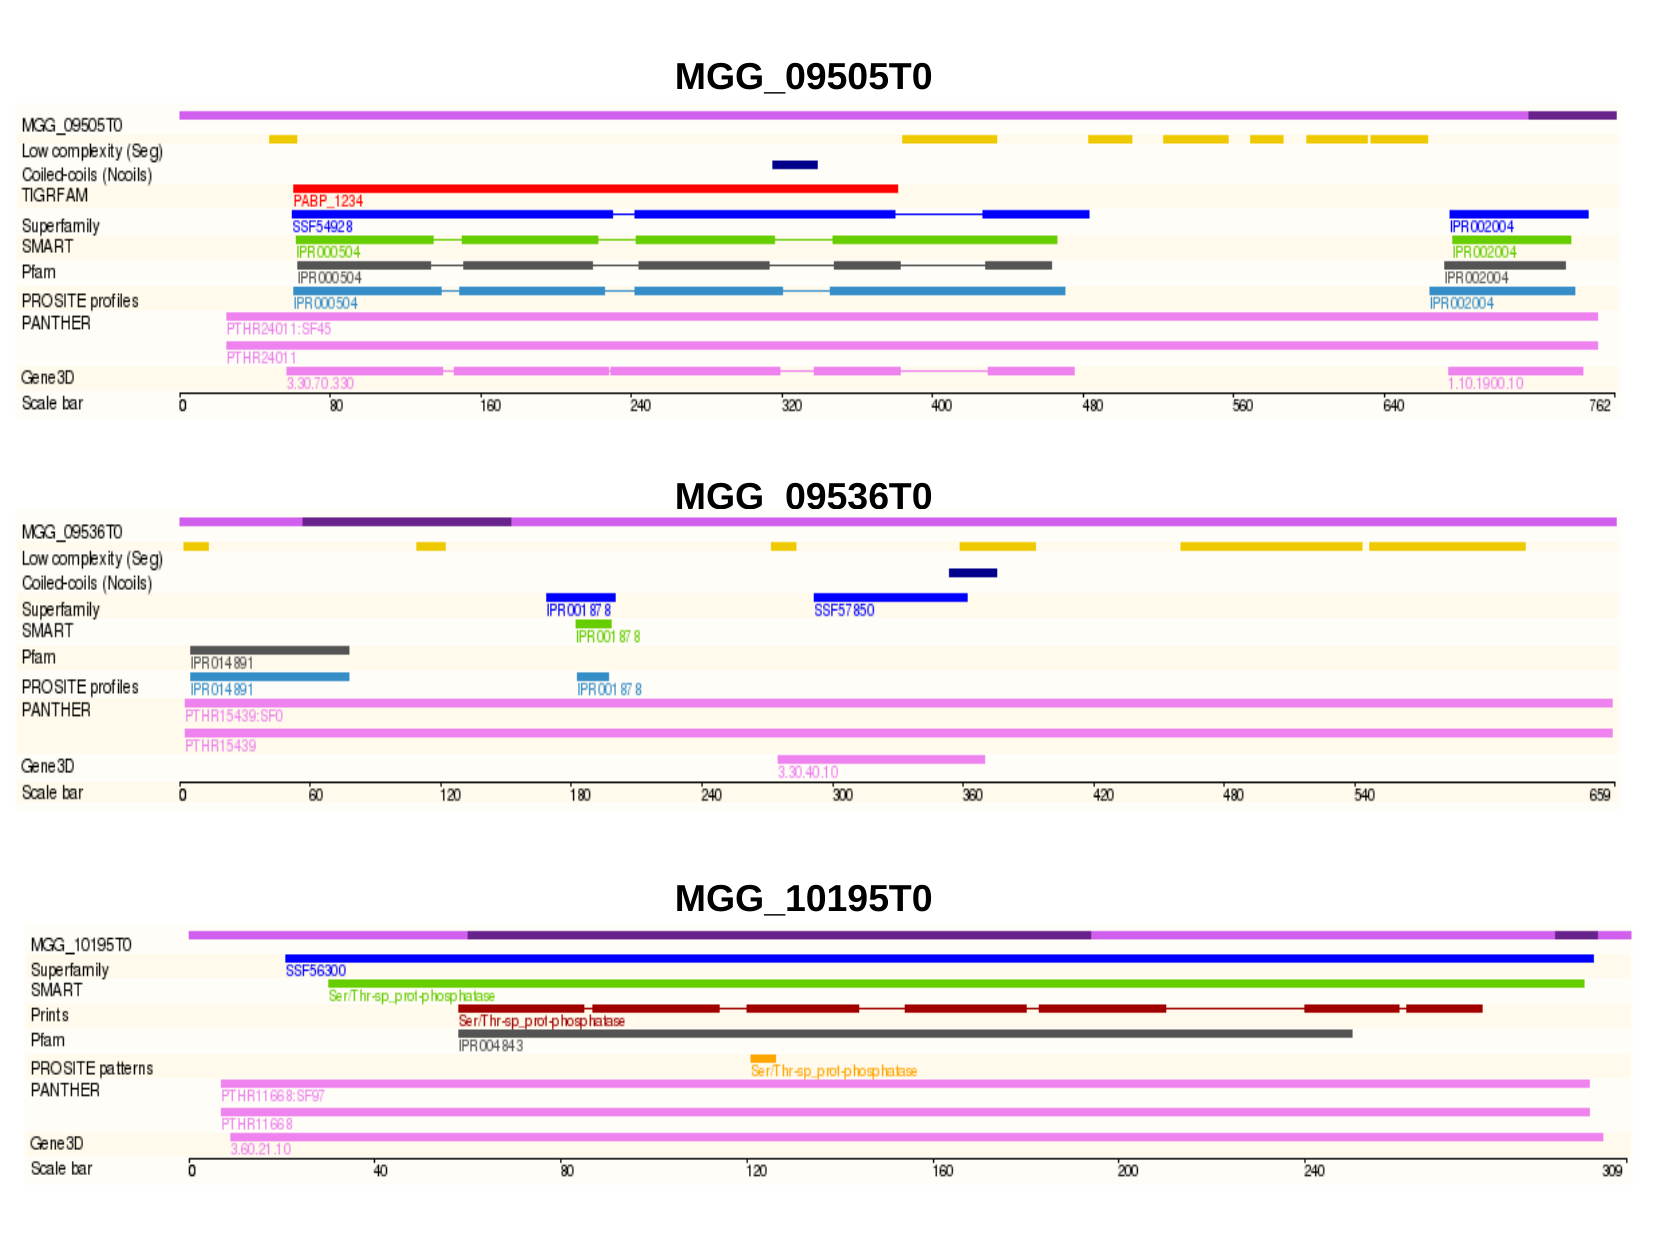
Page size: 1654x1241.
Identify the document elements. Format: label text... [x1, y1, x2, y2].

picture [15, 103, 1621, 421]
picture [15, 509, 1621, 811]
text_box MGG_09536T0 [660, 468, 976, 509]
text_box MGG_10195T0 [660, 870, 976, 923]
picture [24, 923, 1633, 1186]
text_box MGG_09505T0 [660, 48, 976, 103]
